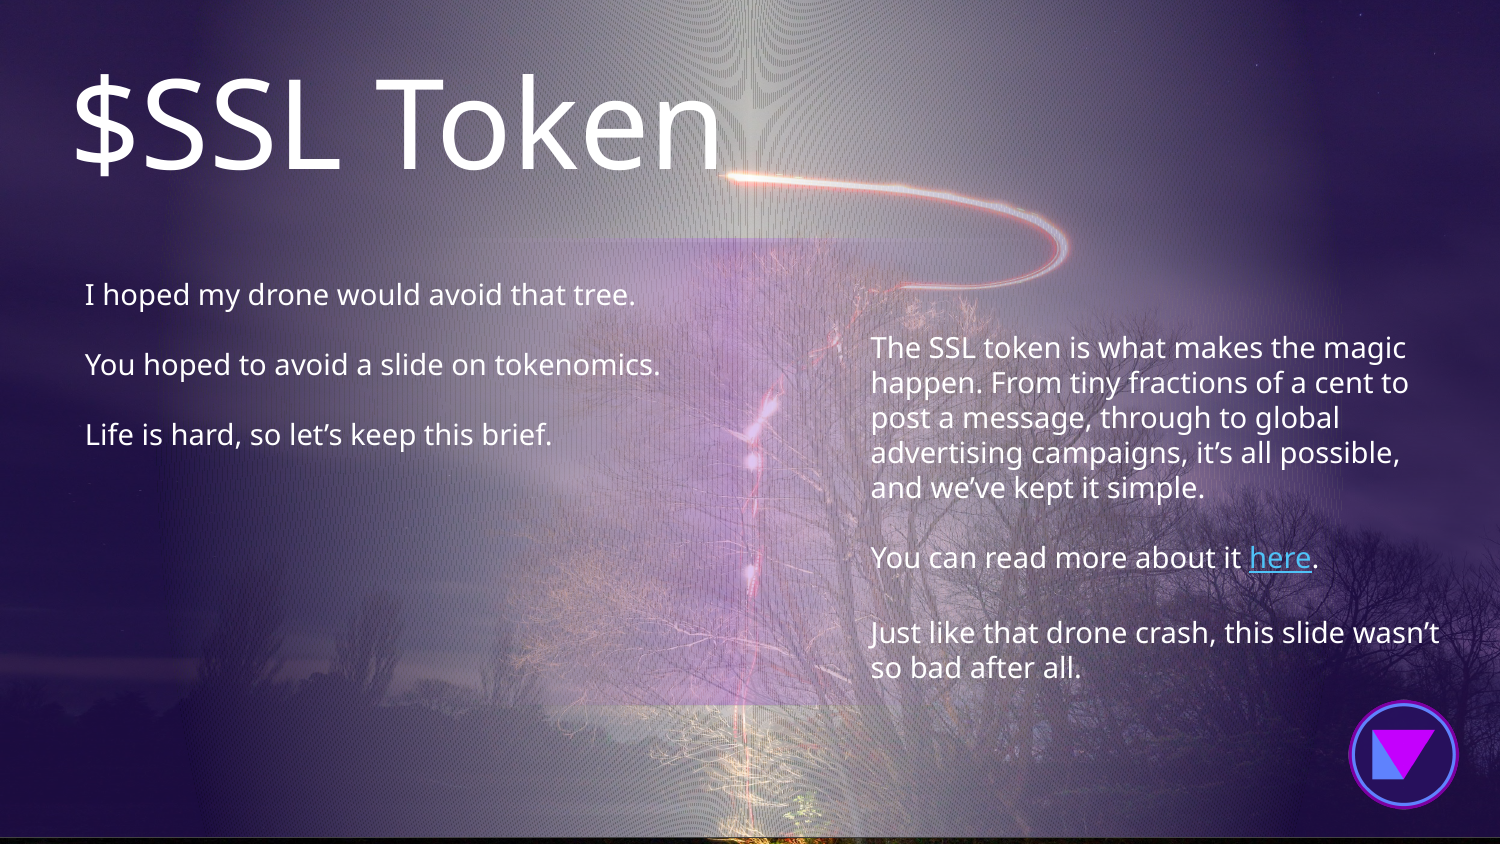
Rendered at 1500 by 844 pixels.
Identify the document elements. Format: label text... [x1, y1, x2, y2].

picture [0, 838, 1500, 844]
text_box [0, 0, 1500, 838]
title $SSL Token [54, 36, 1076, 203]
text_box The SSL token is what makes the magic happen. From tiny fractions of a cent to post a message, through to global advertising campaigns, it’s all possible, and we’ve kept it simple. You can read more about it here. Just like that drone crash, this slide wasn’t so bad after all. [855, 244, 1460, 699]
picture [1348, 699, 1460, 810]
text_box I hoped my drone would avoid that tree. You hoped to avoid a slide on tokenomics. Life is hard, so let’s keep this brief. [70, 261, 750, 467]
